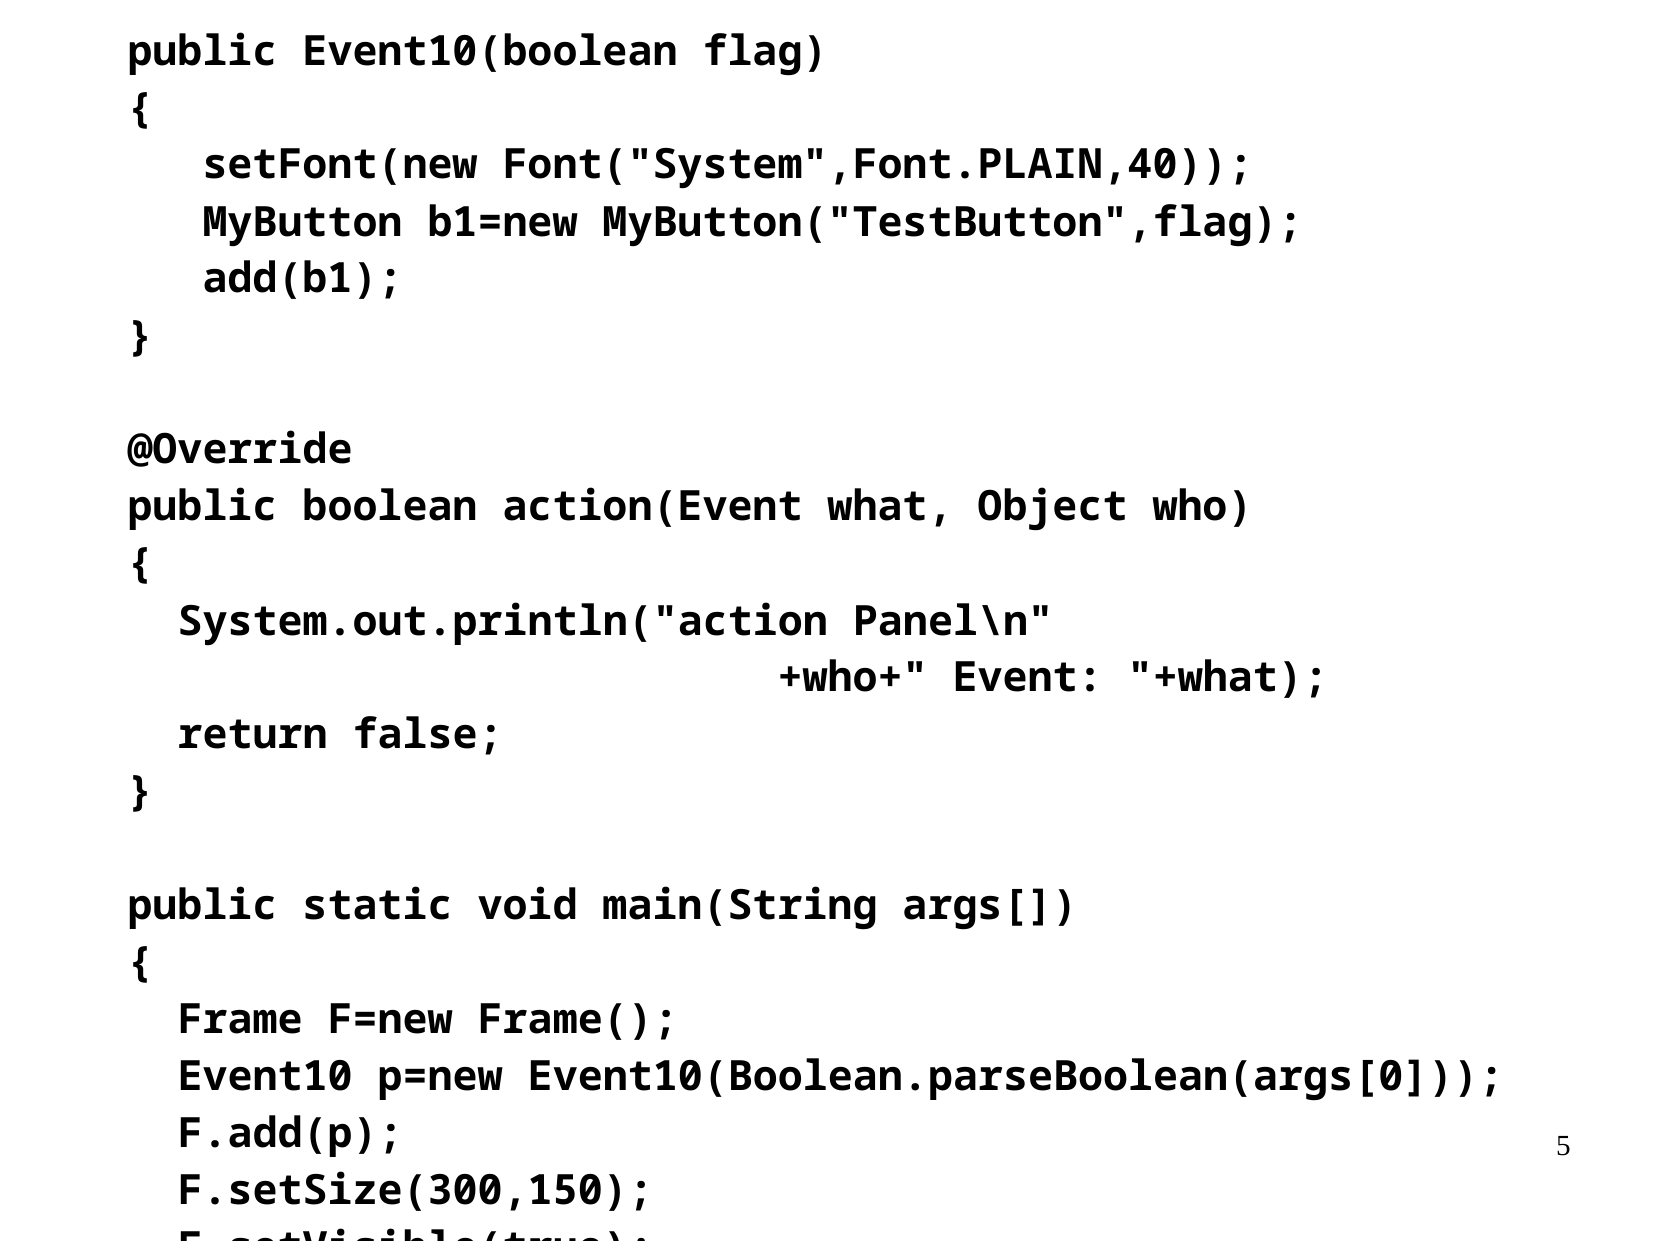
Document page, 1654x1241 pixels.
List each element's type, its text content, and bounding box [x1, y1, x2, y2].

text_box public Event10(boolean flag) { setFont(new Font("System",Font.PLAIN,40)); MyButton b1=new MyButton("TestButton",flag); add(b1); } @Override public boolean action(Event what, Object who) { System.out.println("action Panel\n" +who+" Event: "+what); return false; } public static void main(String args[]) { Frame F=new Frame(); Event10 p=new Event10(Boolean.parseBoolean(args[0])); F.add(p); F.setSize(300,150); F.setVisible(true); F.addWindowListener(. . .); } } [12, 12, 1613, 1234]
